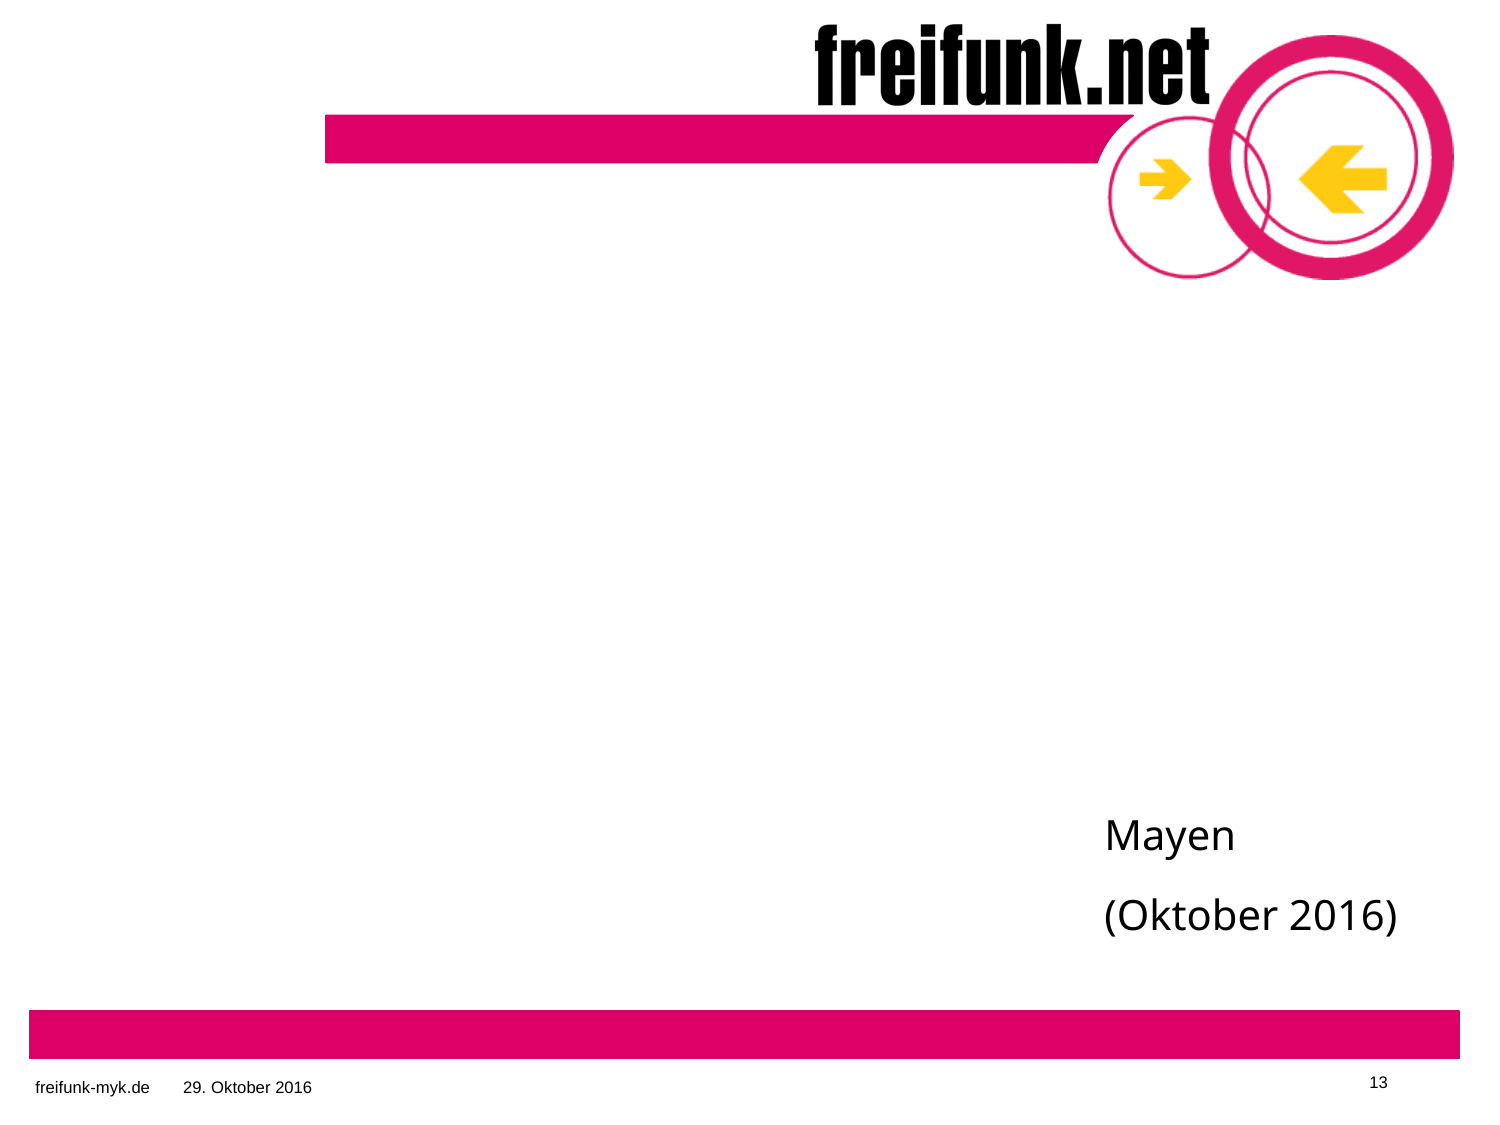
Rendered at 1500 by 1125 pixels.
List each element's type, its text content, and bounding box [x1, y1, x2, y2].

picture [816, 24, 1454, 280]
list Mayen (Oktober 2016) [1086, 808, 1453, 957]
